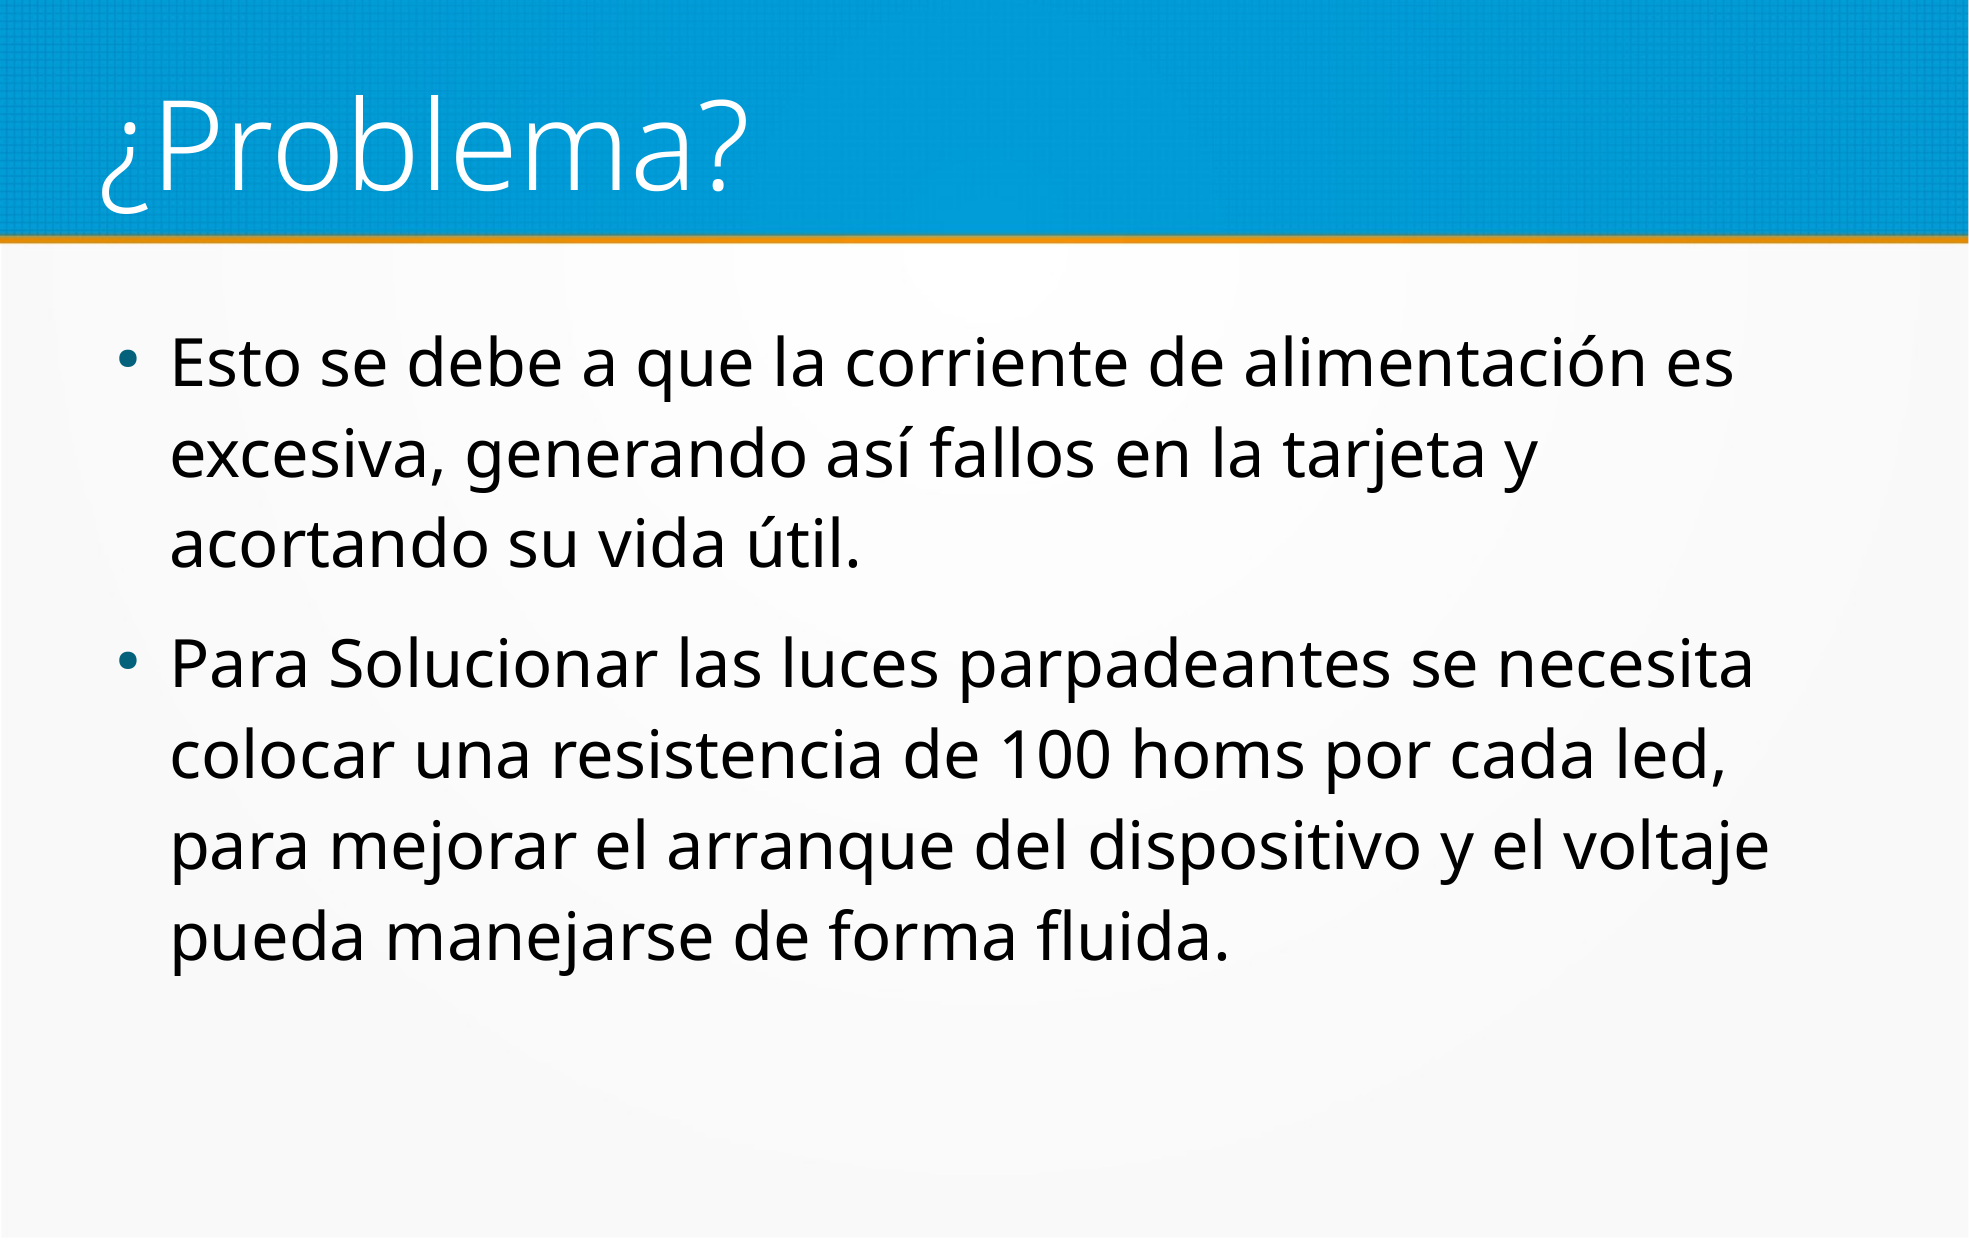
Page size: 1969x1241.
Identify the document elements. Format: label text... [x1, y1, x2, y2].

title ¿Problema? [98, 19, 1870, 227]
list Esto se debe a que la corriente de alimentación es excesiva, generando así fallos en la tarjeta y acortando su vida útil. Para Solucionar las luces parpadeantes se necesita colocar una resistencia de 100 homs por cada led, para mejorar el arranque del dispositivo y el voltaje pueda manejarse de forma fluida. [98, 315, 1861, 1081]
picture [0, 233, 1969, 1241]
